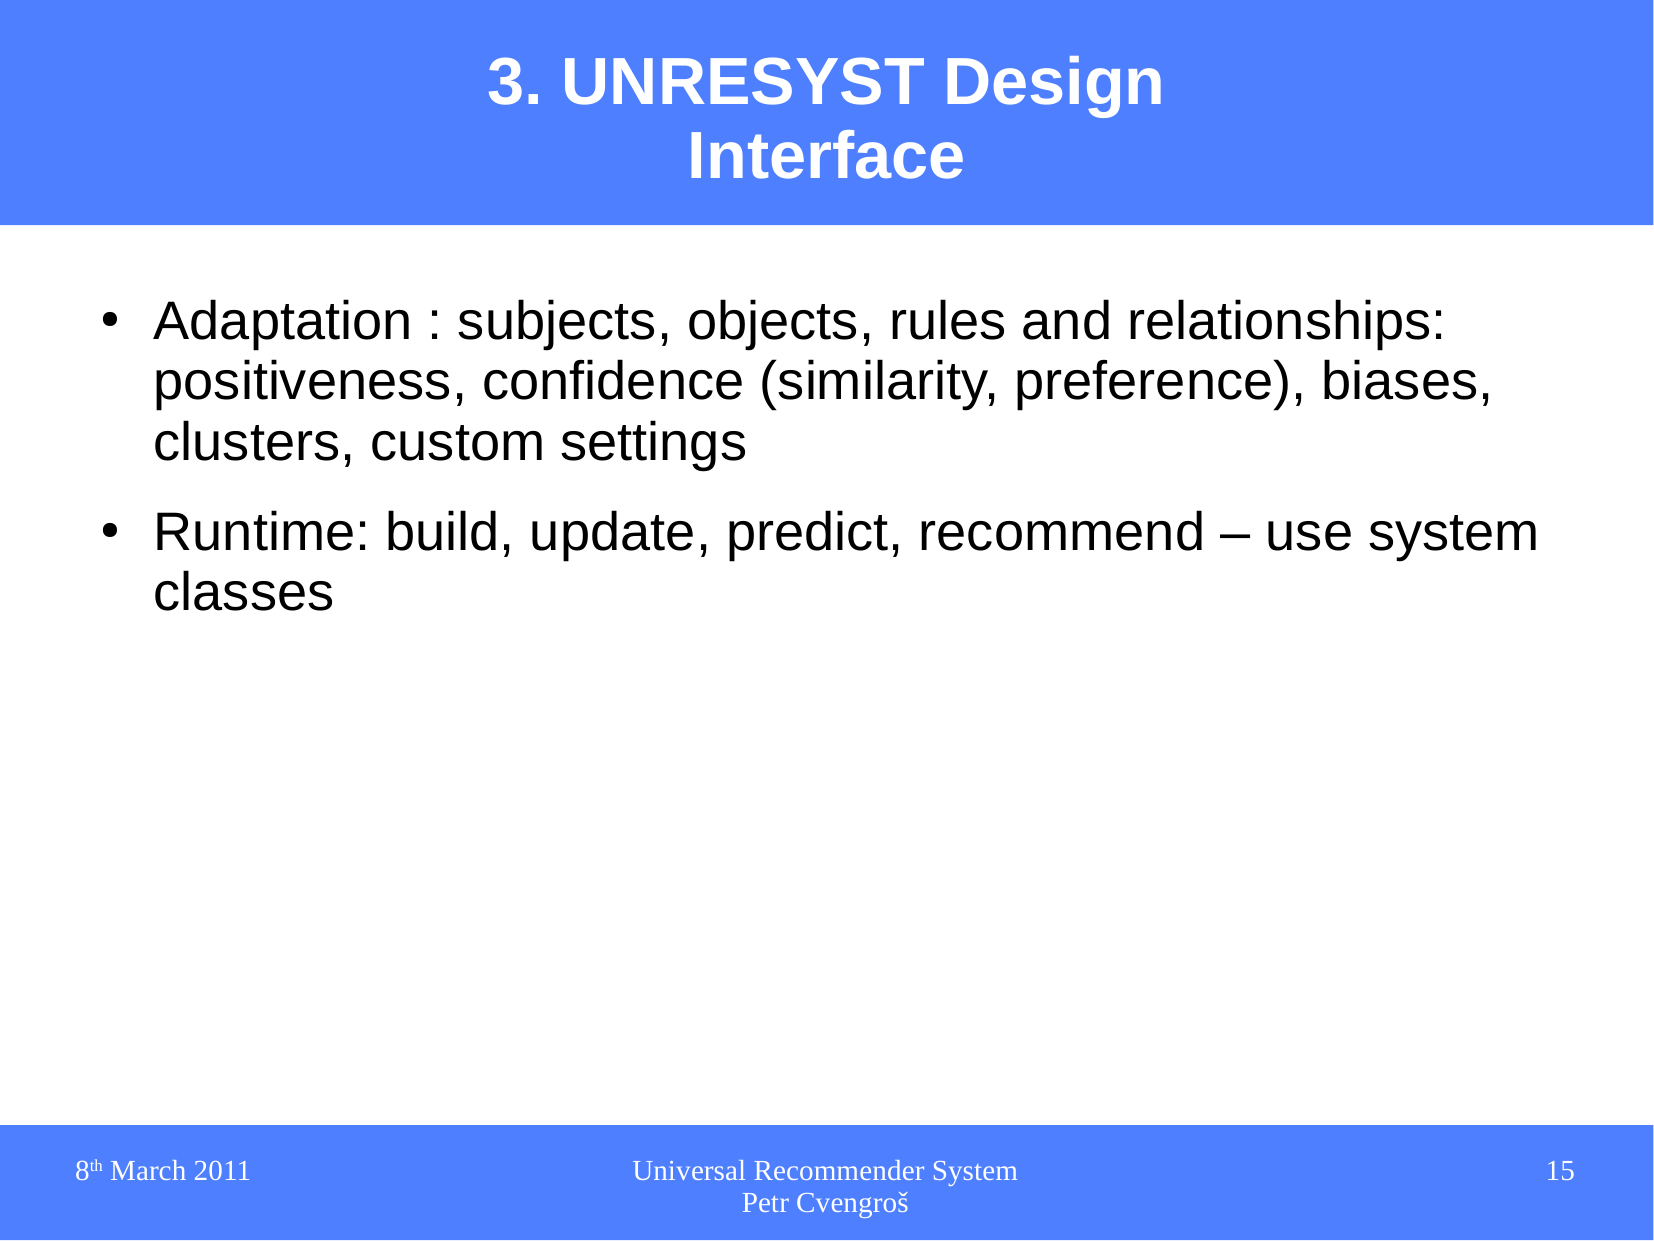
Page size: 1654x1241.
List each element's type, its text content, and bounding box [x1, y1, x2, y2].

title 3. UNRESYST Design Interface [82, 32, 1571, 205]
list Adaptation : subjects, objects, rules and relationships: positiveness, confidence (similarity, preference), biases, clusters, custom settings Runtime: build, update, predict, recommend – use system classes [82, 290, 1571, 1094]
